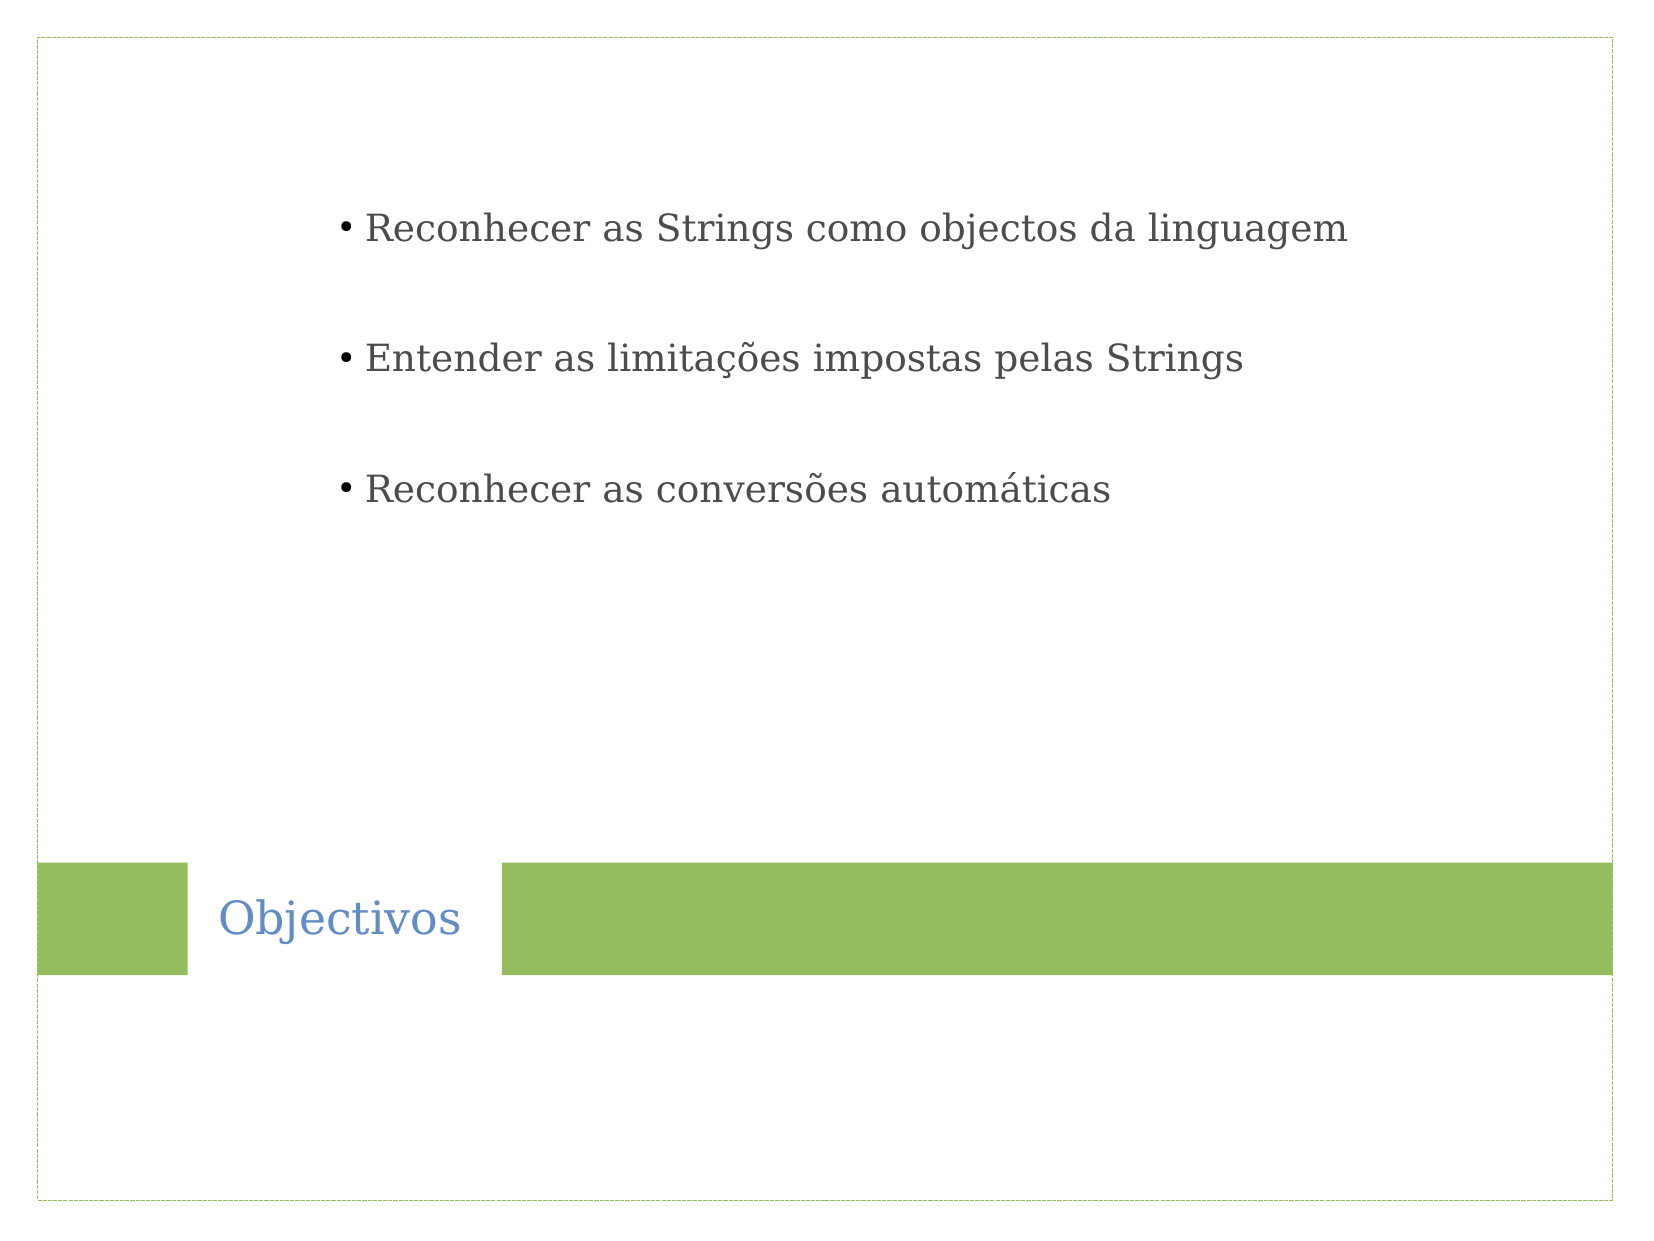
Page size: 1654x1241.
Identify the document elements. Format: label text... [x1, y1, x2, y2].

text_box Reconhecer as Strings como objectos da linguagem Entender as limitações impostas pelas Strings Reconhecer as conversões automáticas [324, 177, 1413, 703]
text_box Objectivos [203, 884, 478, 953]
text_box [37, 862, 188, 976]
text_box [501, 862, 1613, 976]
